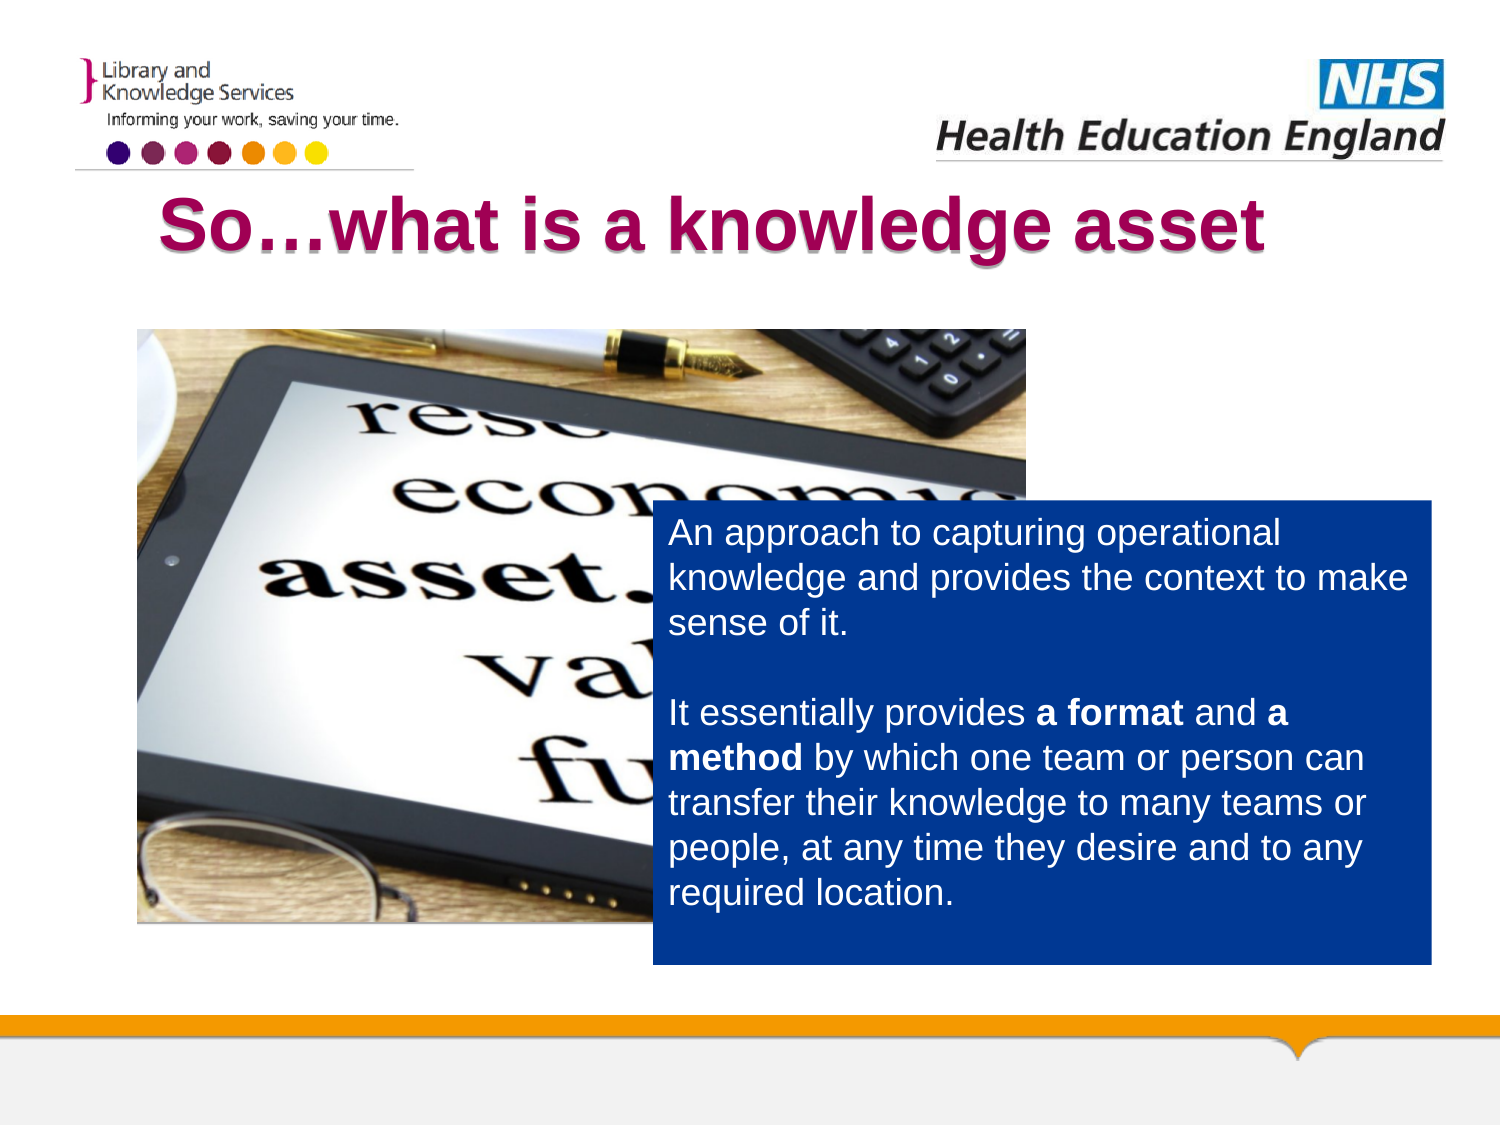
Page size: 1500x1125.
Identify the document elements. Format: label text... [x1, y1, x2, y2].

title So…what is a knowledge asset [75, 168, 1432, 280]
text_box An approach to capturing operational knowledge and provides the context to make sense of it. It essentially provides a format and a method by which one team or person can transfer their knowledge to many teams or people, at any time they desire and to any required location. [653, 500, 1432, 965]
picture [137, 329, 1026, 922]
picture [75, 54, 416, 169]
